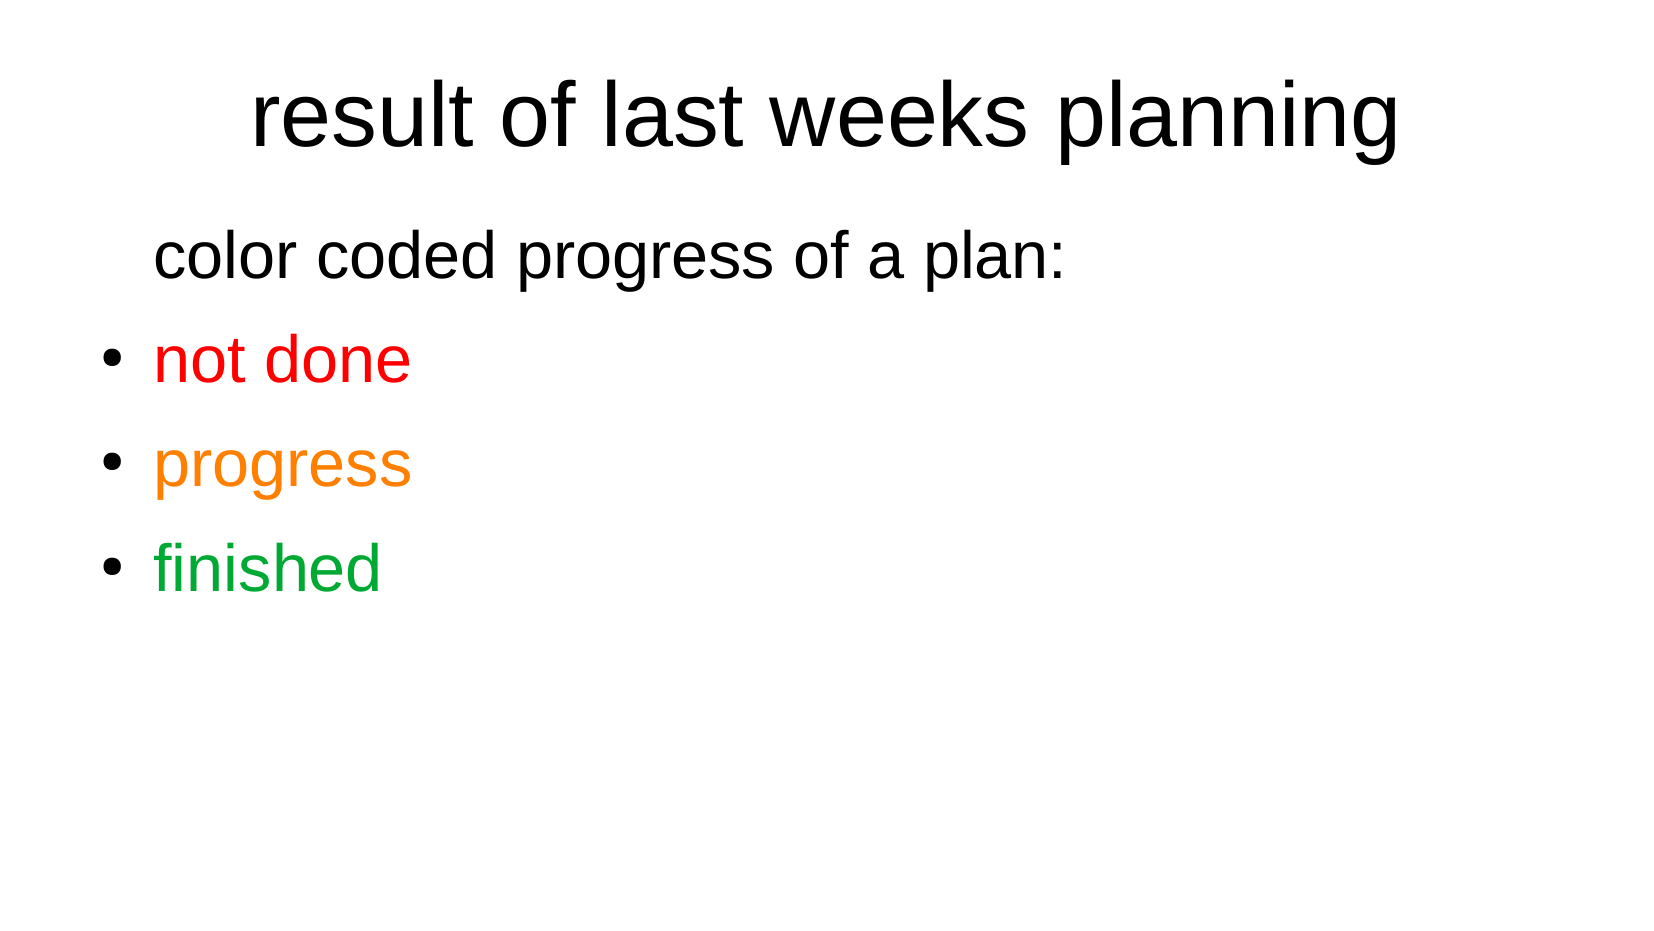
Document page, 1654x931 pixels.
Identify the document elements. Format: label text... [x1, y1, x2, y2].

title result of last weeks planning [82, 37, 1571, 193]
list color coded progress of a plan: not done progress finished [82, 217, 1571, 758]
